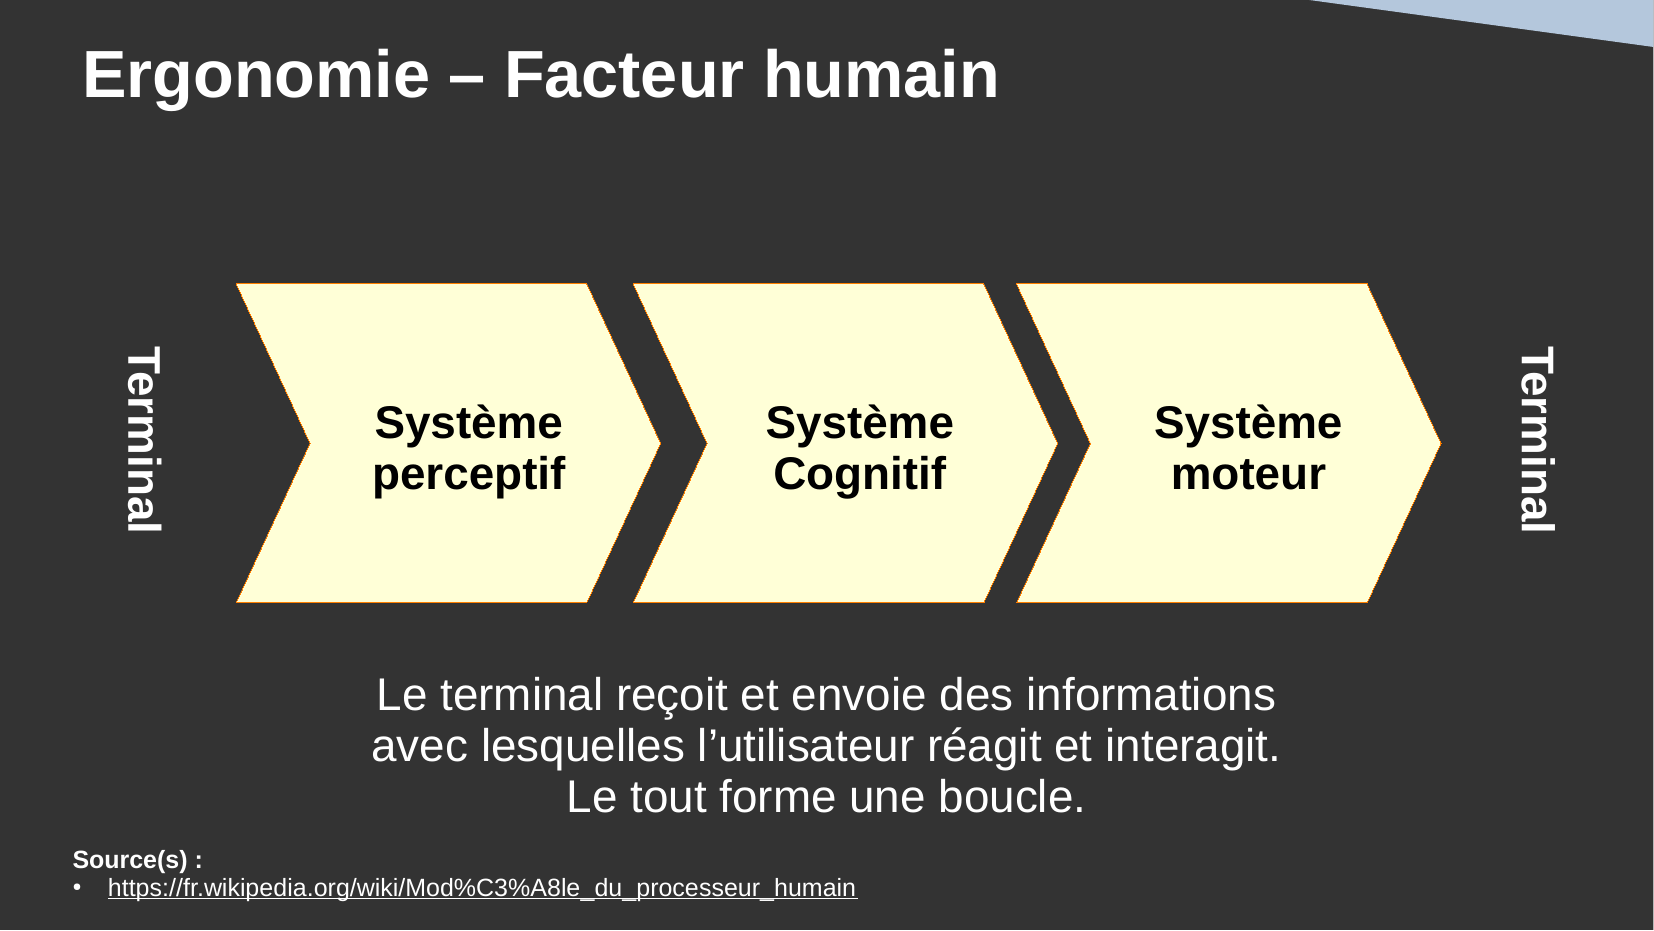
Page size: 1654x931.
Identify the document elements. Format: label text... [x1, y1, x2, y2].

text_box [1016, 283, 1442, 603]
text_box Source(s) : https://fr.wikipedia.org/wiki/Mod%C3%A8le_du_processeur_humain [57, 838, 1543, 910]
text_box [1309, 0, 1654, 48]
text_box Système perceptif [335, 389, 603, 508]
title Ergonomie – Facteur humain [82, 37, 1571, 114]
text_box Terminal [1488, 307, 1571, 575]
text_box Terminal [94, 307, 178, 575]
text_box [236, 283, 661, 603]
text_box [633, 283, 1058, 603]
text_box Système Cognitif [744, 389, 976, 508]
text_box Système moteur [1114, 389, 1382, 508]
text_box Le terminal reçoit et envoie des informations avec lesquelles l’utilisateur réagit et interagit. Le tout forme une boucle. [325, 661, 1328, 831]
